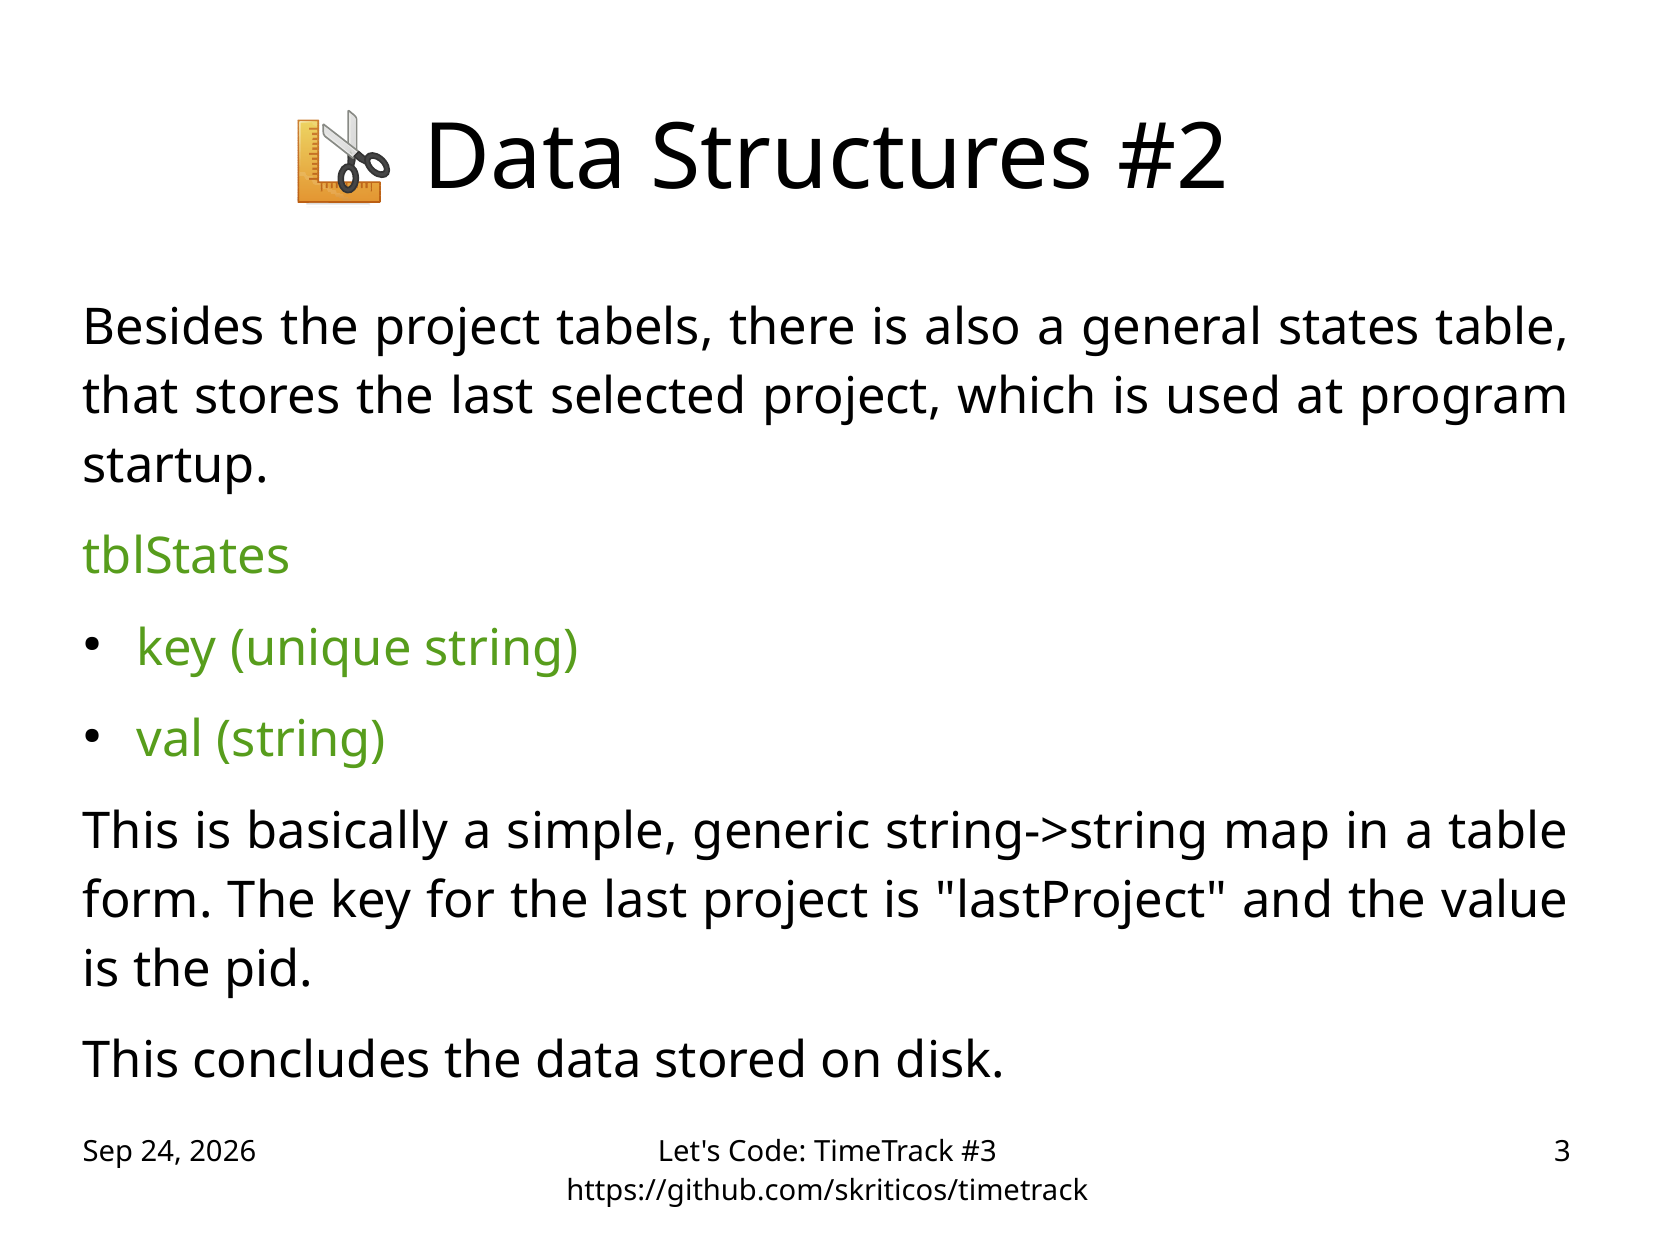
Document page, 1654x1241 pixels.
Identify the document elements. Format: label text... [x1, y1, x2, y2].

picture [288, 103, 397, 212]
list Besides the project tabels, there is also a general states table, that stores the last selected project, which is used at program startup. tblStates key (unique string) val (string) This is basically a simple, generic string->string map in a table form. The key for the last project is "lastProject" and the value is the pid. This concludes the data stored on disk. [82, 290, 1571, 1098]
title Data Structures #2 [82, 49, 1571, 257]
